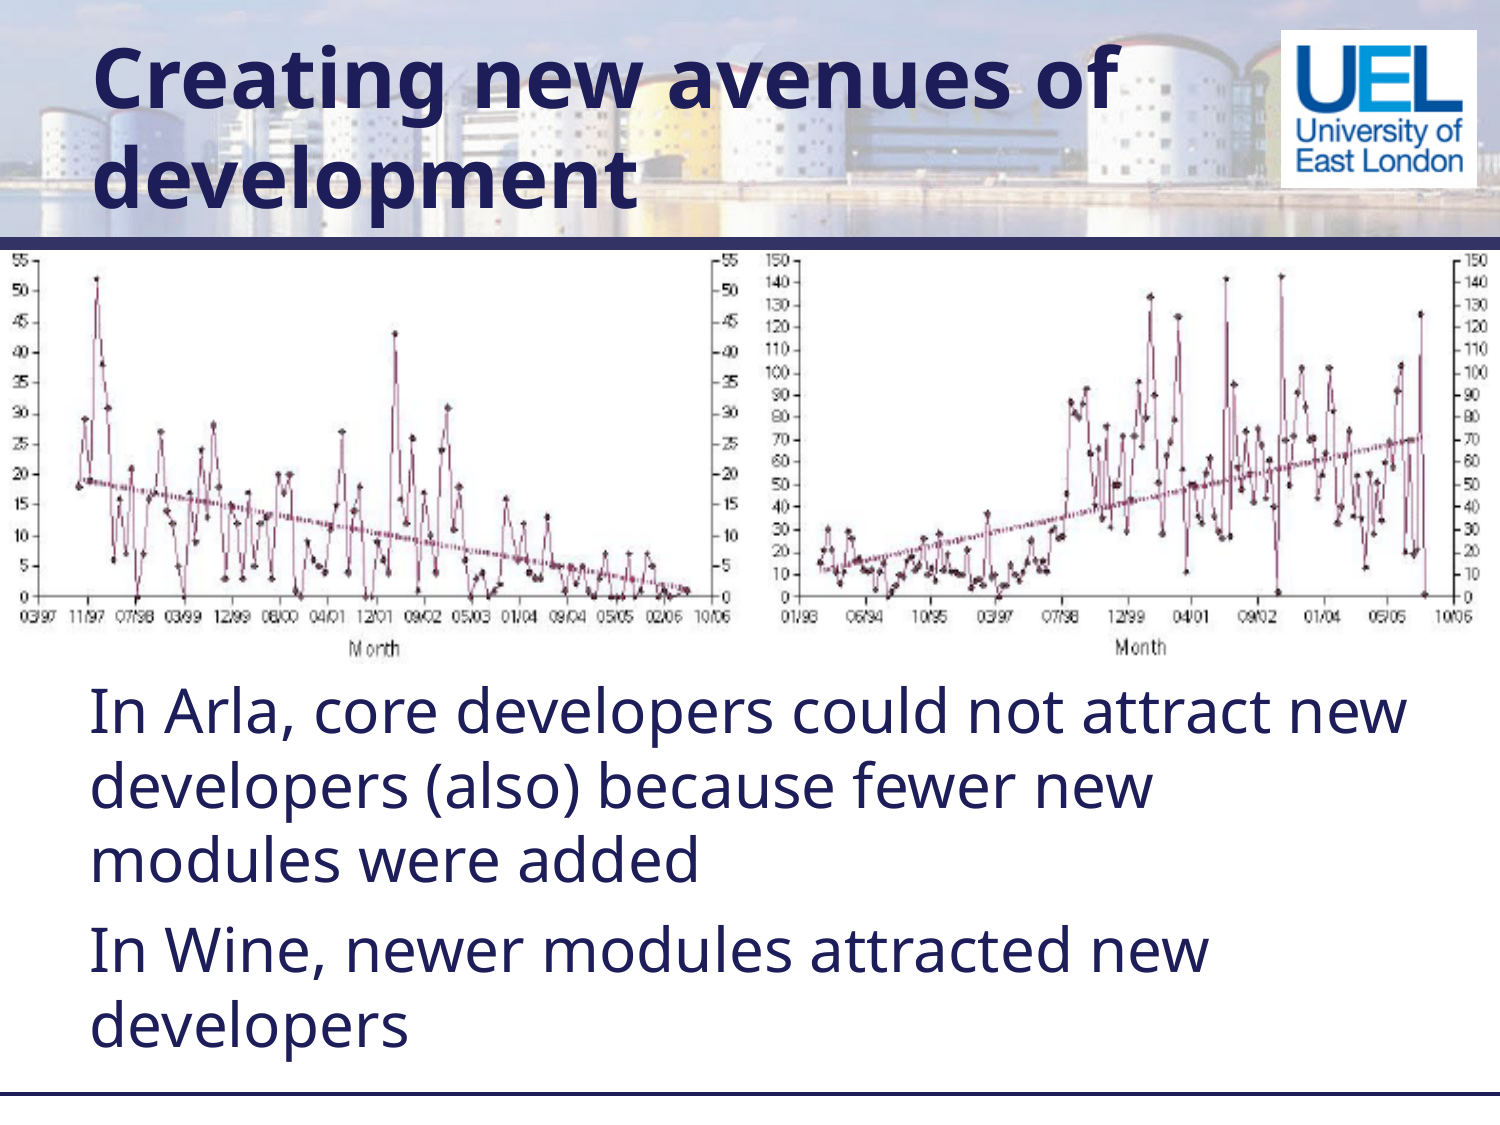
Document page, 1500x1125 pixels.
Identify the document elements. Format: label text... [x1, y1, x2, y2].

title Creating new avenues of development [76, 10, 1247, 241]
picture [0, 252, 1500, 665]
picture [0, 0, 1500, 237]
list In Arla, core developers could not attract new developers (also) because fewer new modules were added In Wine, newer modules attracted new developers [75, 664, 1425, 1070]
